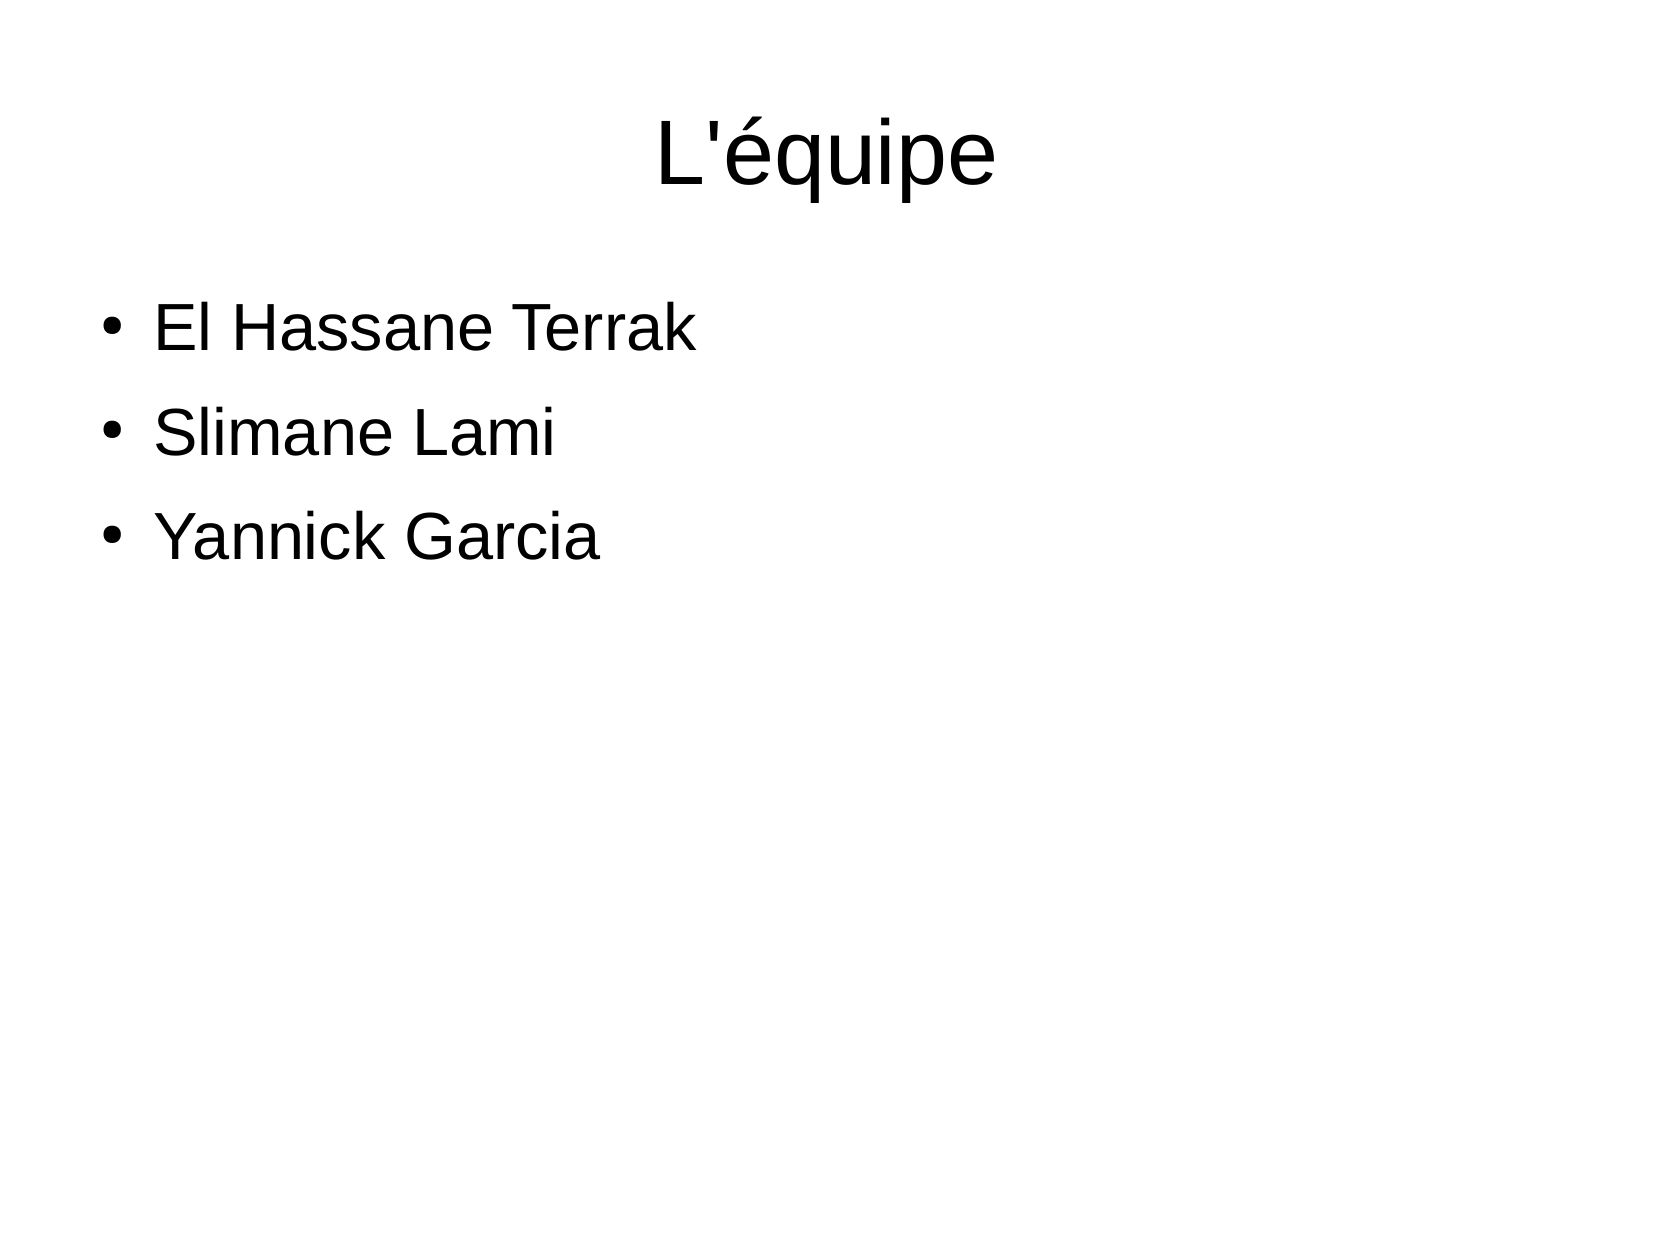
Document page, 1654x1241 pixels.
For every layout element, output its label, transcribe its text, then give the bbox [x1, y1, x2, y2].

title L'équipe [82, 49, 1571, 257]
list El Hassane Terrak Slimane Lami Yannick Garcia [82, 290, 1571, 1109]
